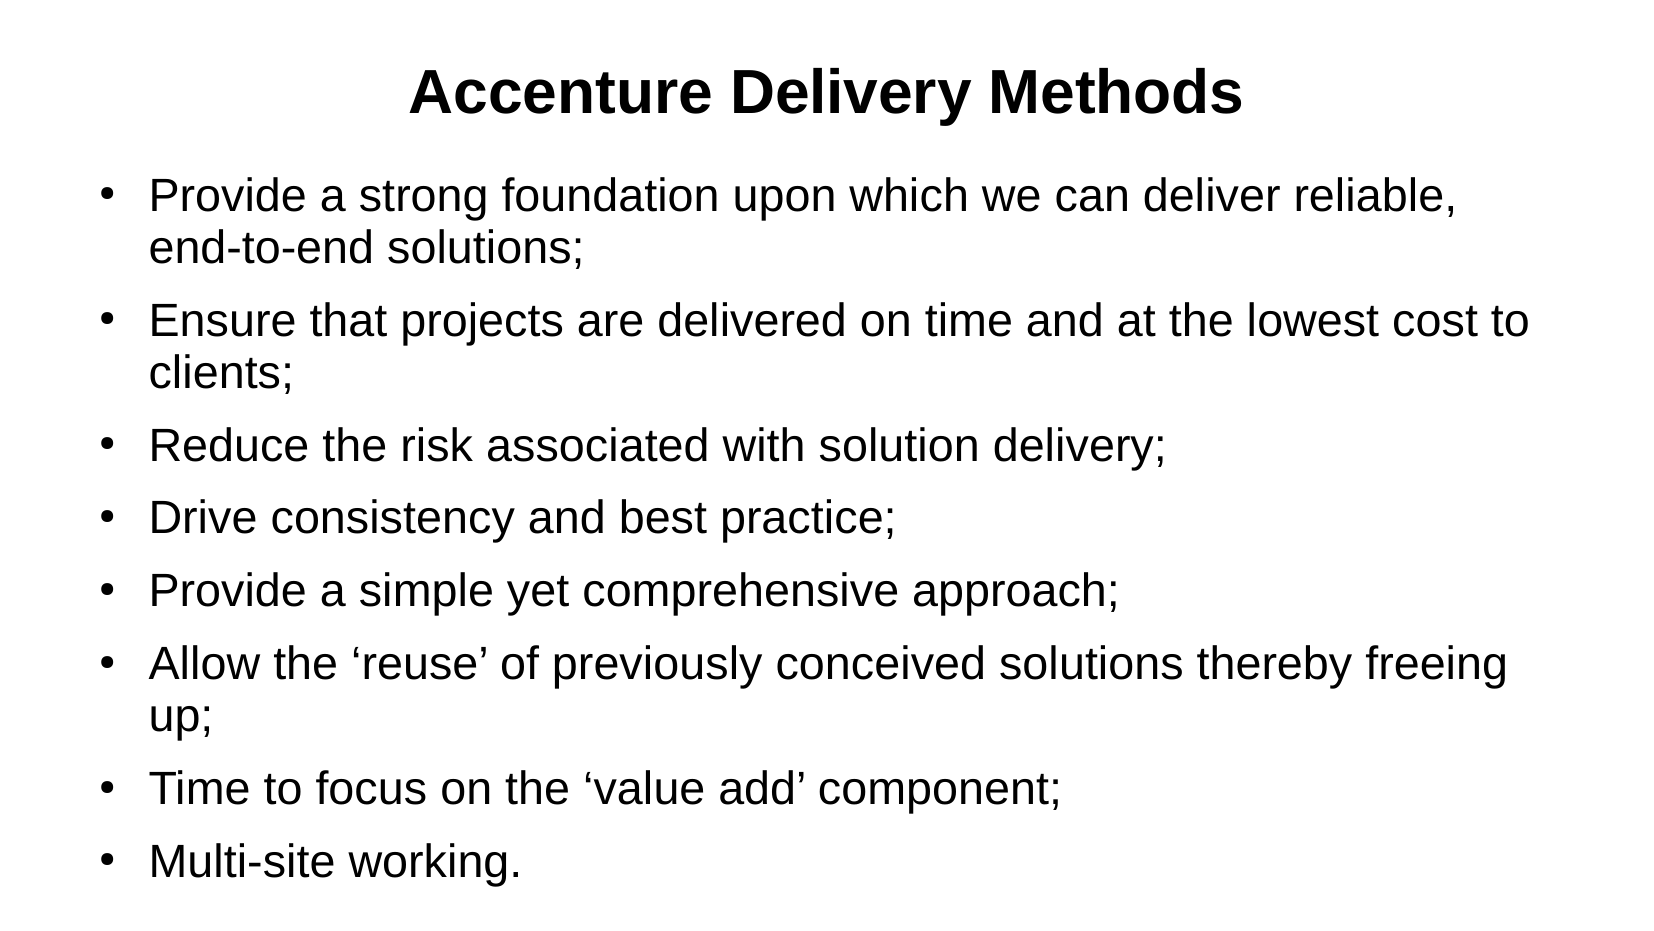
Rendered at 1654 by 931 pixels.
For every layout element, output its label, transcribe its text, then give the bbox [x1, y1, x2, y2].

list Provide a strong foundation upon which we can deliver reliable, end-to-end solutions; Ensure that projects are delivered on time and at the lowest cost to clients; Reduce the risk associated with solution delivery; Drive consistency and best practice; Provide a simple yet comprehensive approach; Allow the ‘reuse’ of previously conceived solutions thereby freeing up; Time to focus on the ‘value add’ component; Multi-site working. [82, 168, 1538, 889]
title Accenture Delivery Methods [82, 37, 1571, 147]
